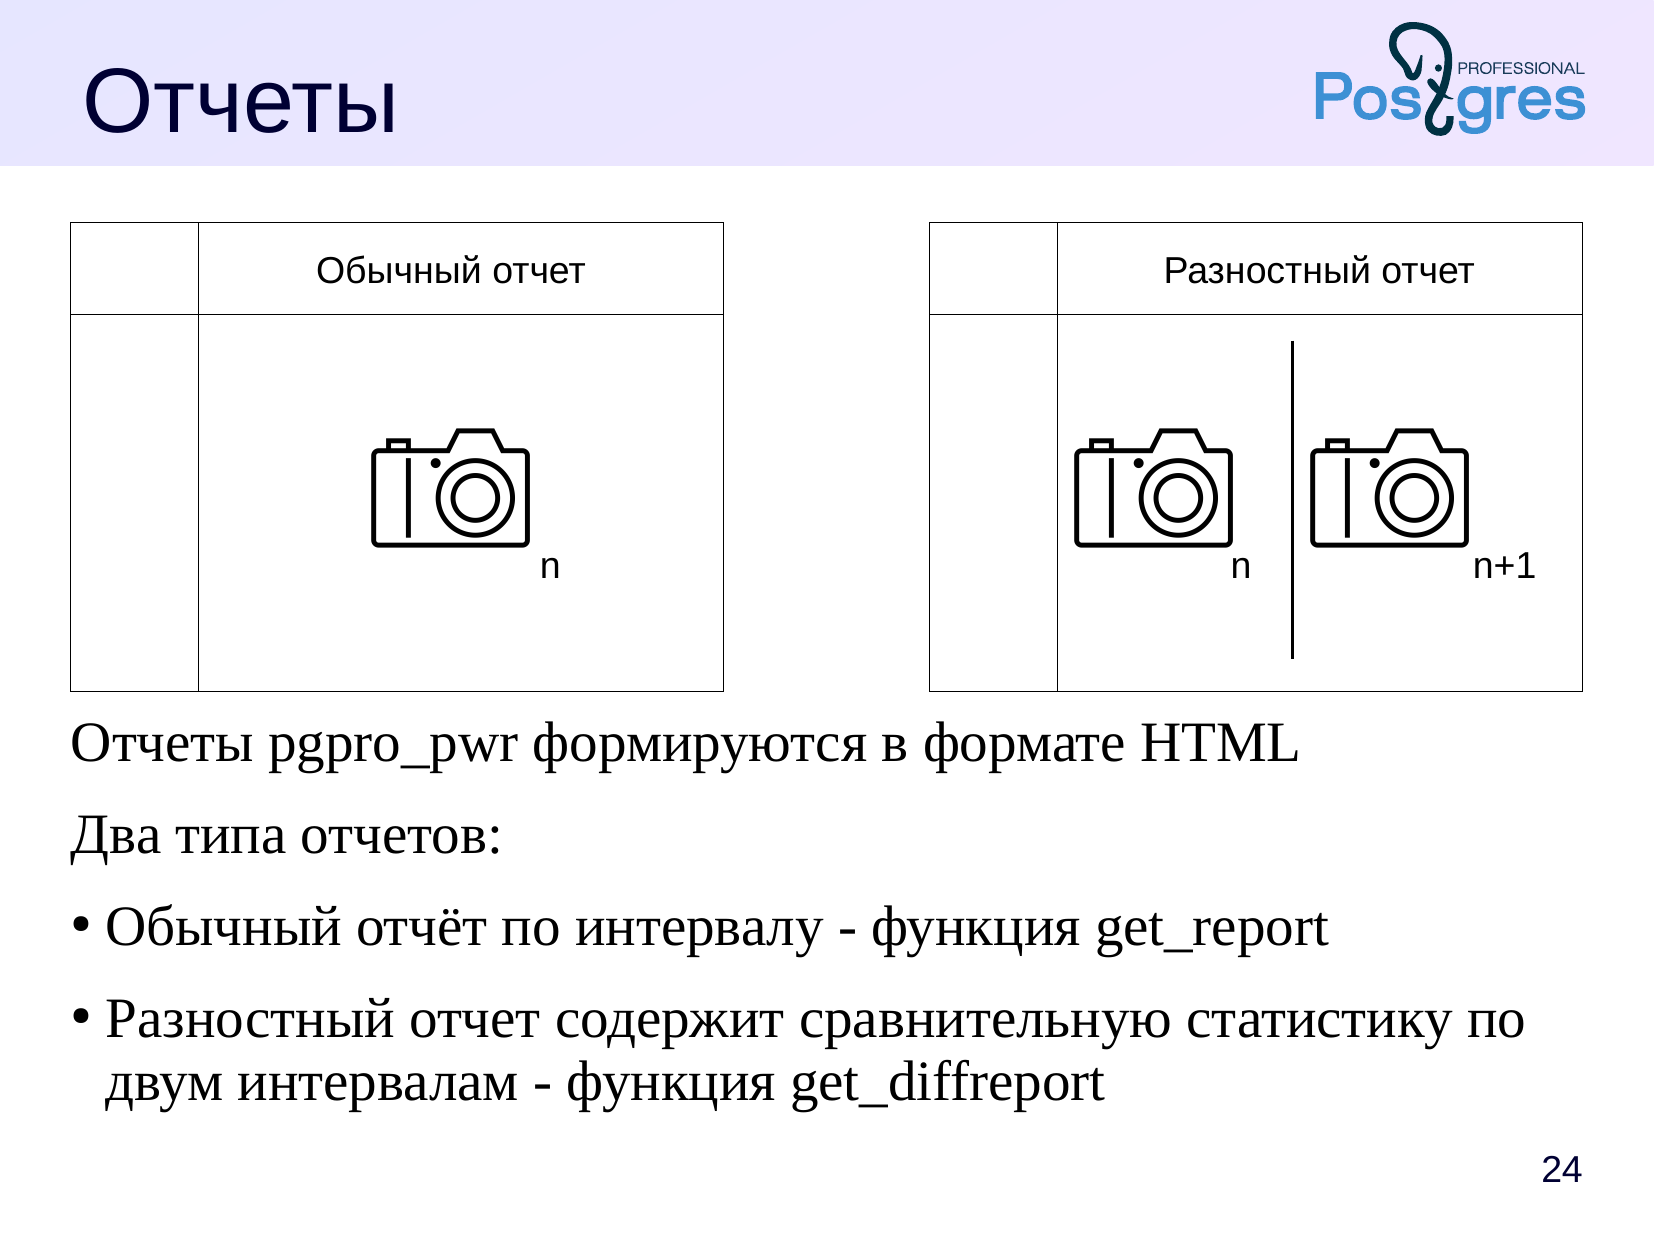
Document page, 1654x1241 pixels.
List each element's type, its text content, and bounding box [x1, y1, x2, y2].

text_box Разностный отчет [1086, 241, 1553, 299]
text_box n [1215, 536, 1278, 594]
text_box n [525, 536, 587, 594]
picture [1054, 408, 1254, 568]
text_box n+1 [1458, 536, 1570, 594]
picture [351, 408, 551, 568]
title Отчеты [82, 49, 1252, 153]
picture [1290, 408, 1490, 568]
list Отчеты pgpro_pwr формируются в формате HTML Два типа отчетов: Обычный отчёт по интервалу - функция get_report Разностный отчет содержит сравнительную статистику по двум интервалам - функция get_diffreport [70, 710, 1583, 1117]
text_box Обычный отчет [218, 241, 684, 299]
text_box [929, 222, 1583, 692]
text_box [70, 222, 724, 692]
